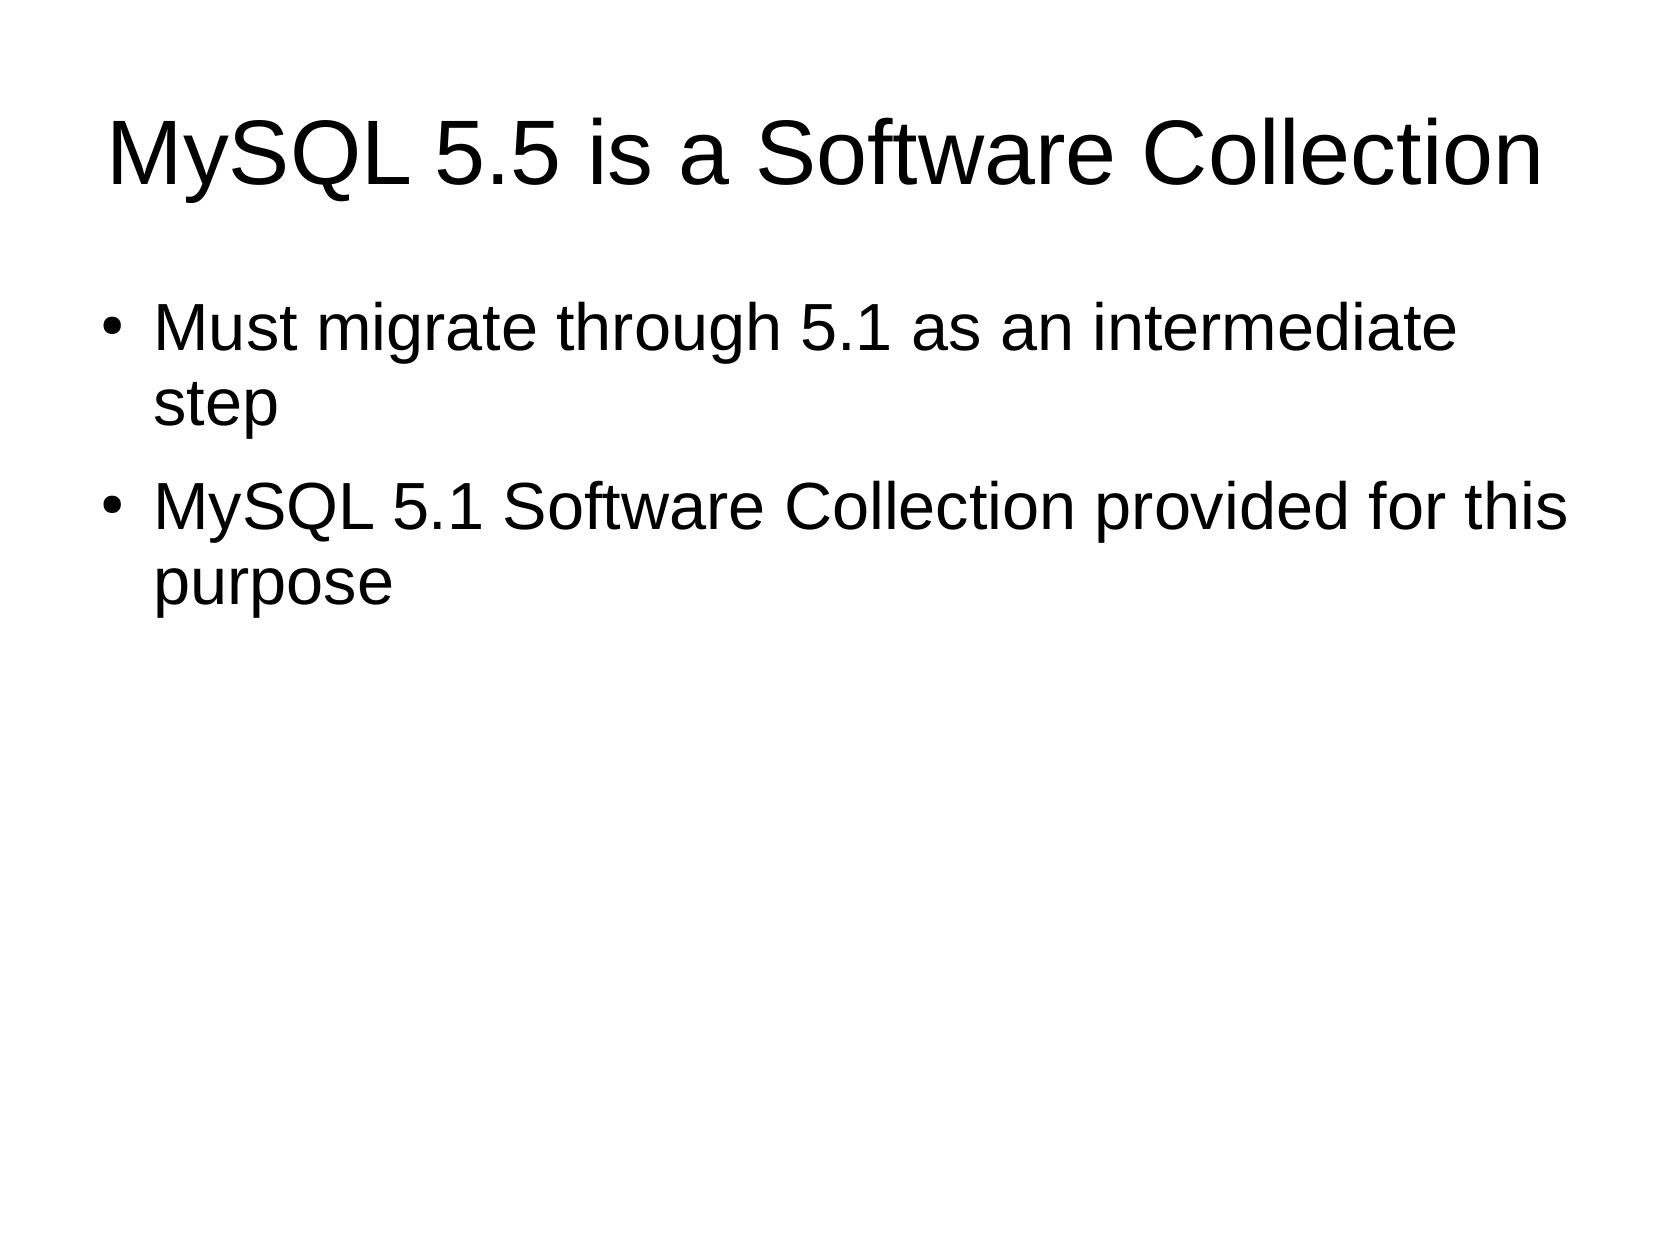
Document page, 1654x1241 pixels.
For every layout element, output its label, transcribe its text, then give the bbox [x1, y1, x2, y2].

title MySQL 5.5 is a Software Collection [82, 49, 1571, 257]
list Must migrate through 5.1 as an intermediate step MySQL 5.1 Software Collection provided for this purpose [82, 290, 1571, 1109]
